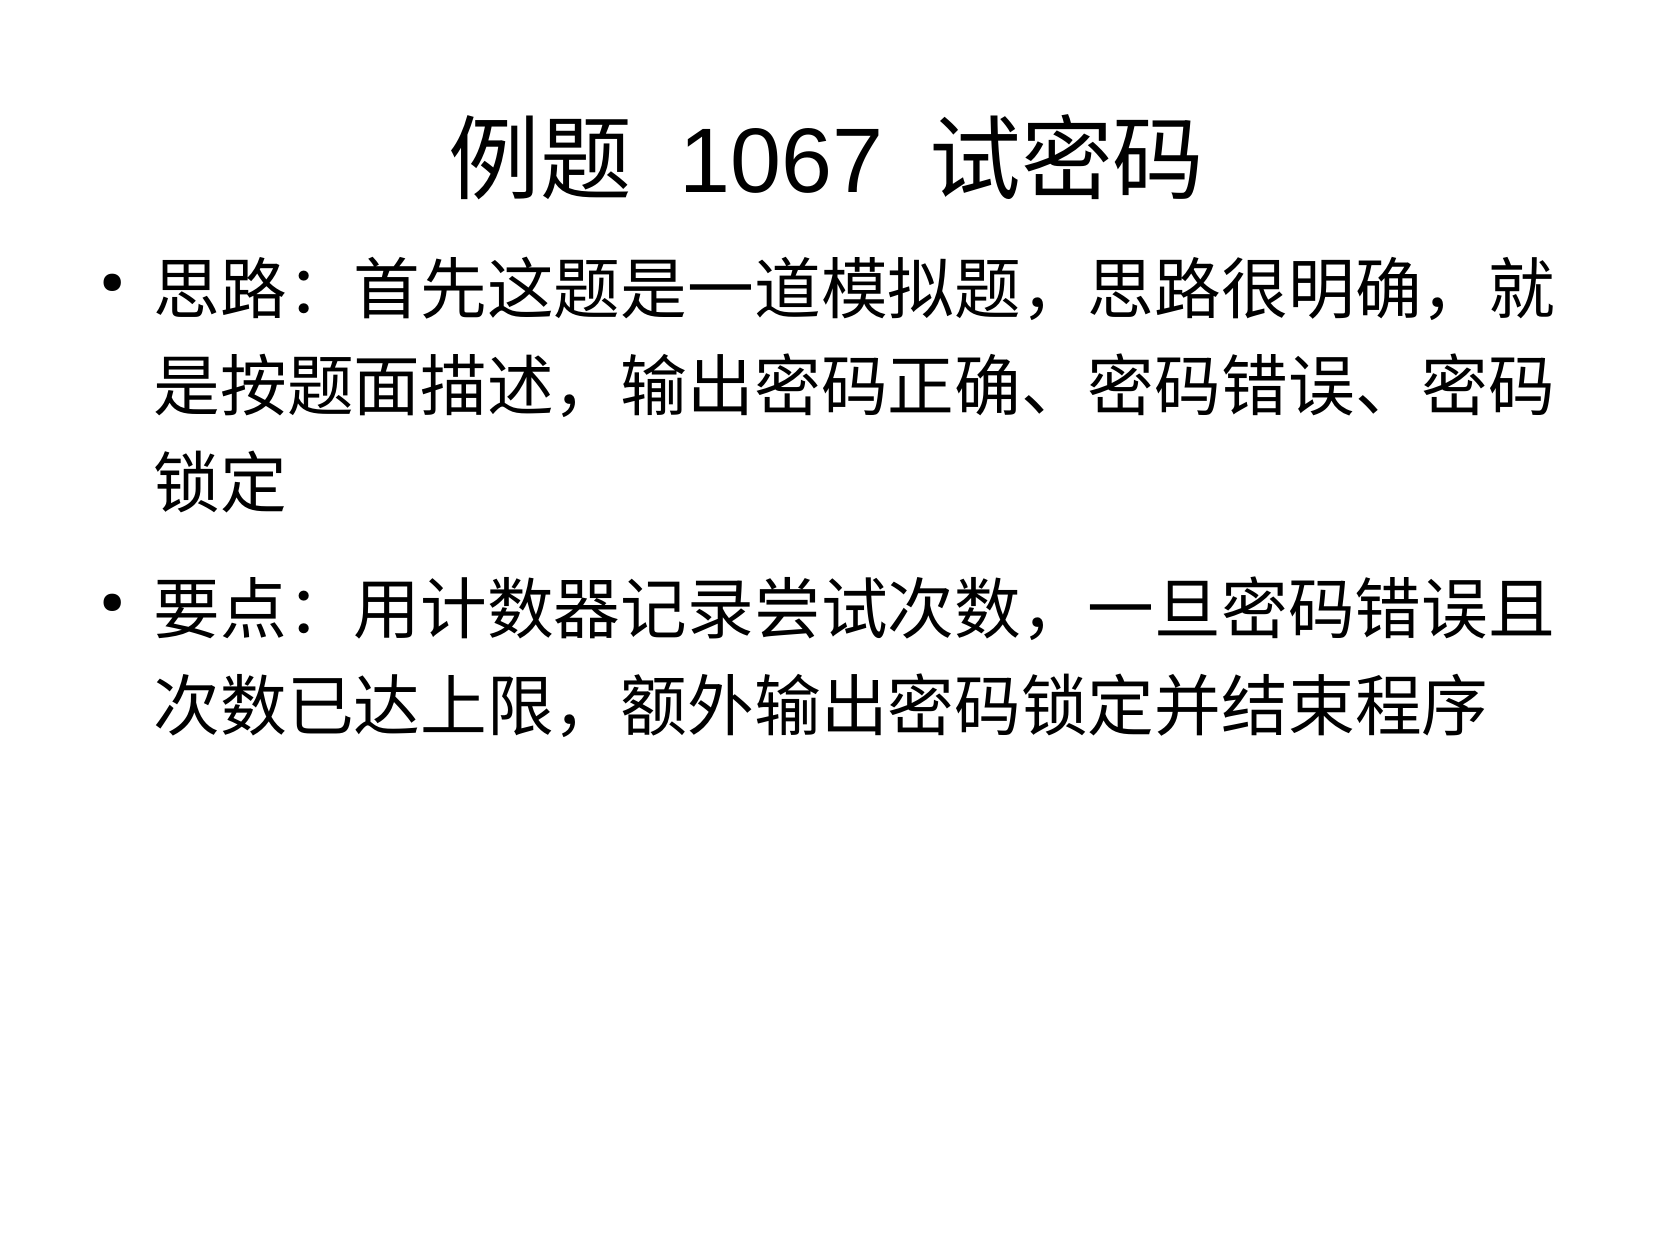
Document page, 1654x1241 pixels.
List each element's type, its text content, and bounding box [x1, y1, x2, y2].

title 例题 1067 试密码 [82, 49, 1571, 236]
list 思路：首先这题是一道模拟题，思路很明确，就是按题面描述，输出密码正确、密码错误、密码锁定 要点：用计数器记录尝试次数，一旦密码错误且次数已达上限，额外输出密码锁定并结束程序 [82, 236, 1571, 1193]
